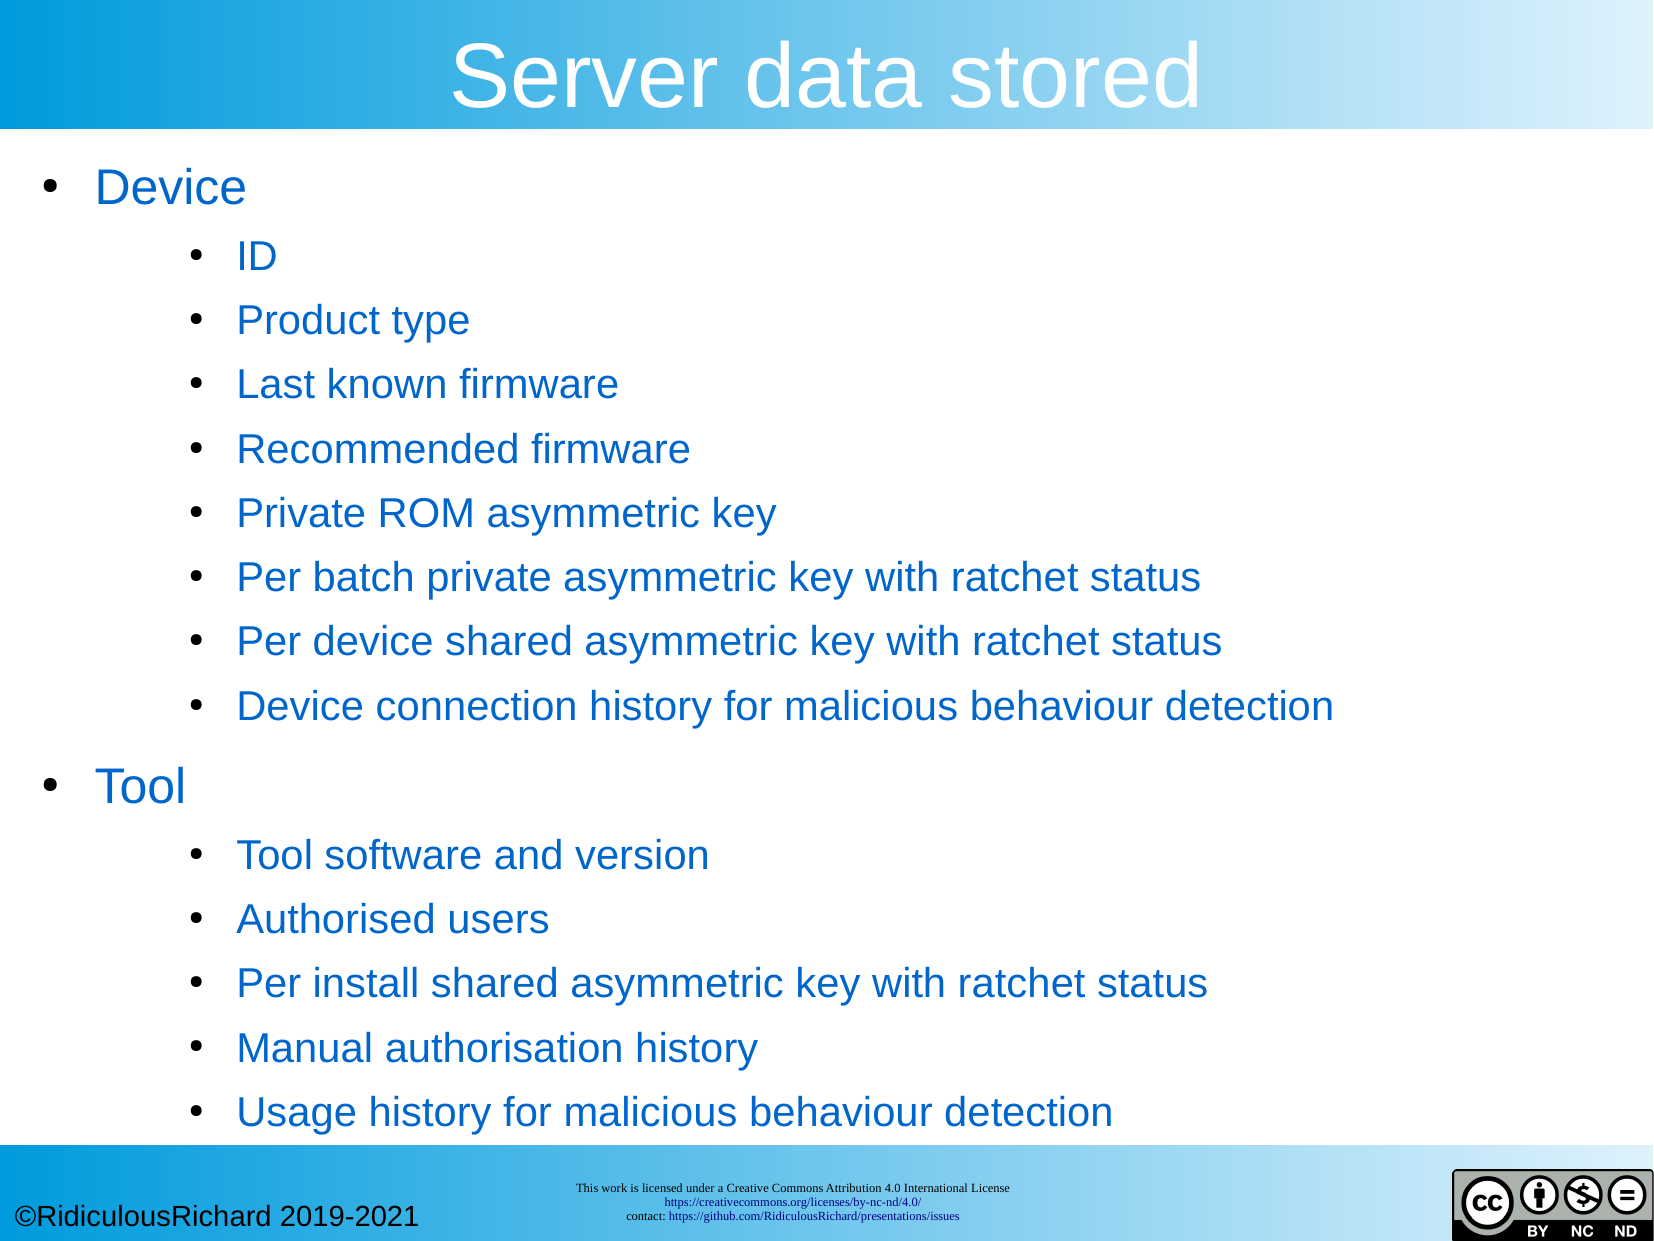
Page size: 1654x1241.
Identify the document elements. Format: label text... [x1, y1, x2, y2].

title Server data stored [82, 23, 1571, 129]
picture [1452, 1169, 1654, 1241]
picture [138, 1146, 142, 1241]
list Device ID Product type Last known firmware Recommended firmware Private ROM asymmetric key Per batch private asymmetric key with ratchet status Per device shared asymmetric key with ratchet status Device connection history for malicious behaviour detection Tool Tool software and version Authorised users Per install shared asymmetric key with ratchet status Manual authorisation history Usage history for malicious behaviour detection [23, 159, 1630, 1146]
